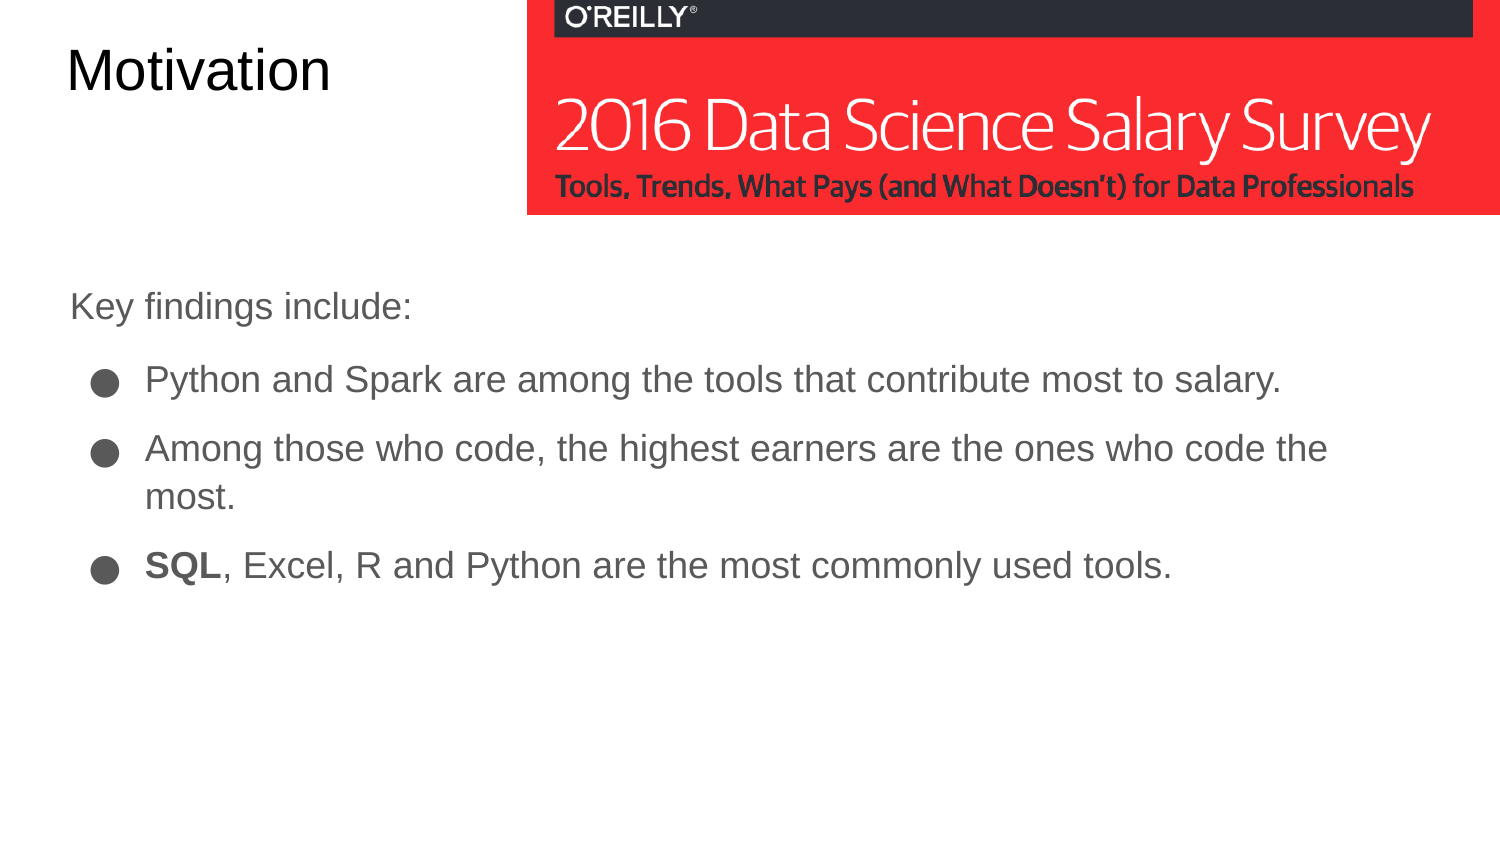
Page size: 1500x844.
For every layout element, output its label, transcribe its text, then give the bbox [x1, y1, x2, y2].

picture [527, 0, 1500, 215]
list Key findings include: Python and Spark are among the tools that contribute most to salary. Among those who code, the highest earners are the ones who code the most. SQL, Excel, R and Python are the most commonly used tools. [54, 264, 1416, 652]
title Motivation [51, 23, 527, 126]
